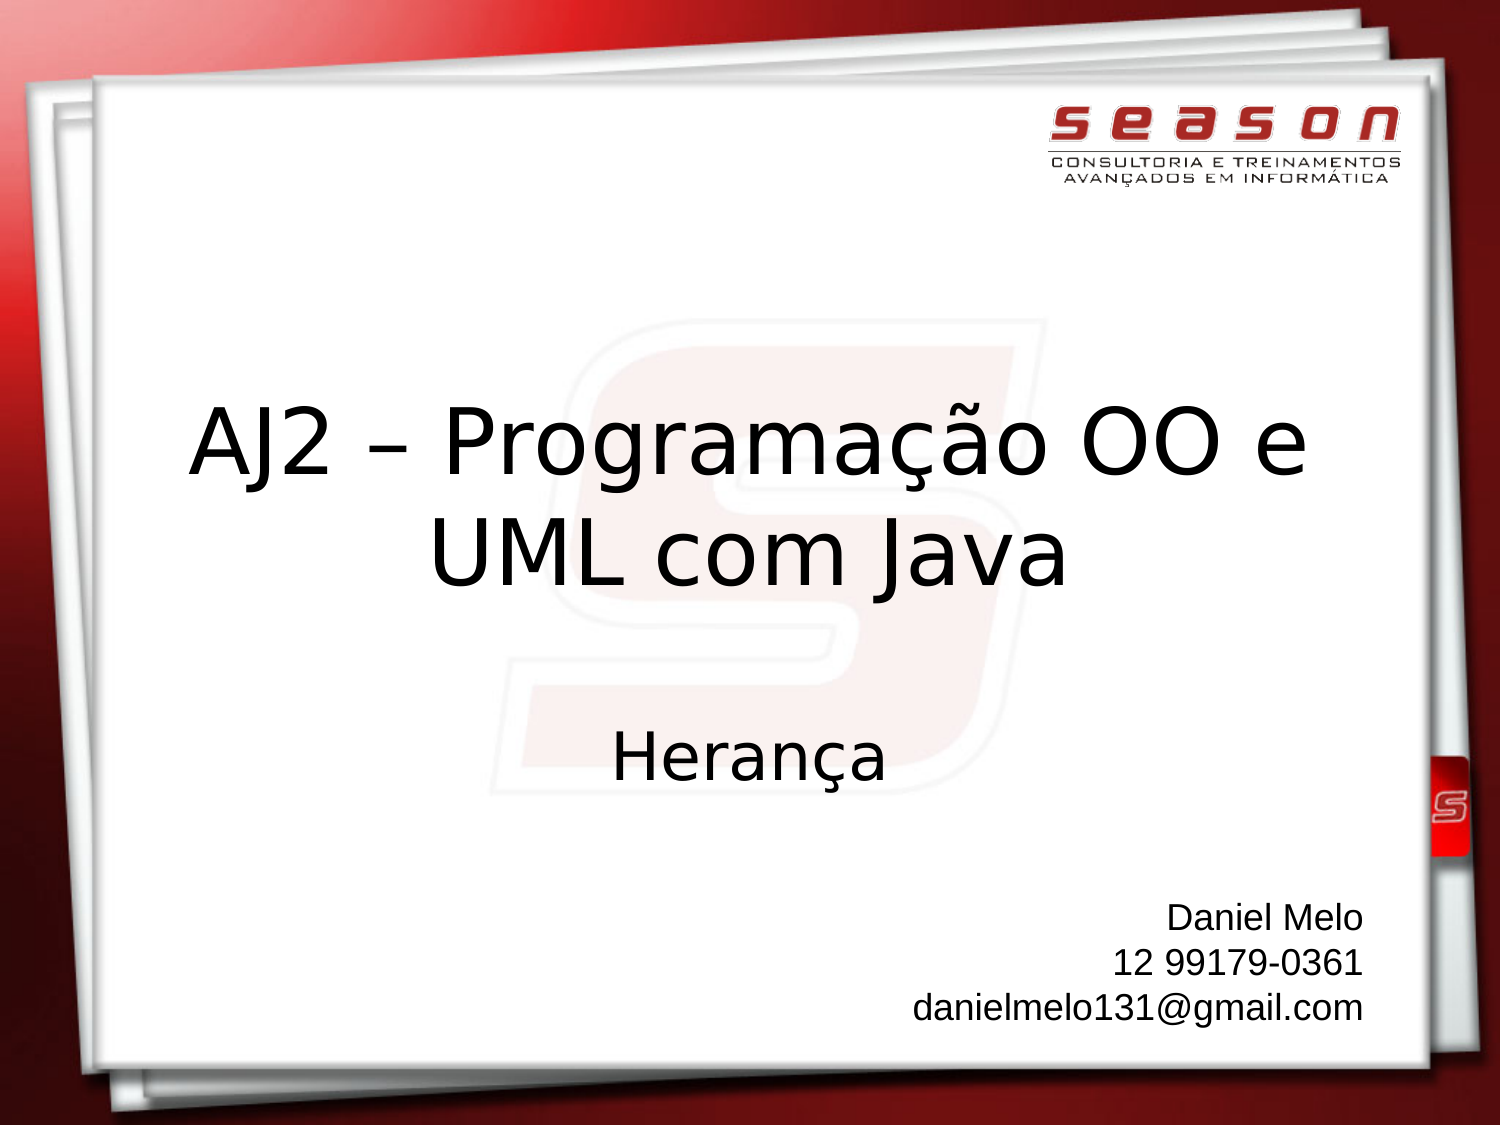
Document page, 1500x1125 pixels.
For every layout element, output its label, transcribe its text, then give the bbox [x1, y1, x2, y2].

picture [0, 0, 1500, 1125]
title AJ2 – Programação OO e UML com Java Herança [112, 375, 1388, 801]
text_box Daniel Melo 12 99179-0361 danielmelo131@gmail.com [897, 885, 1382, 1052]
